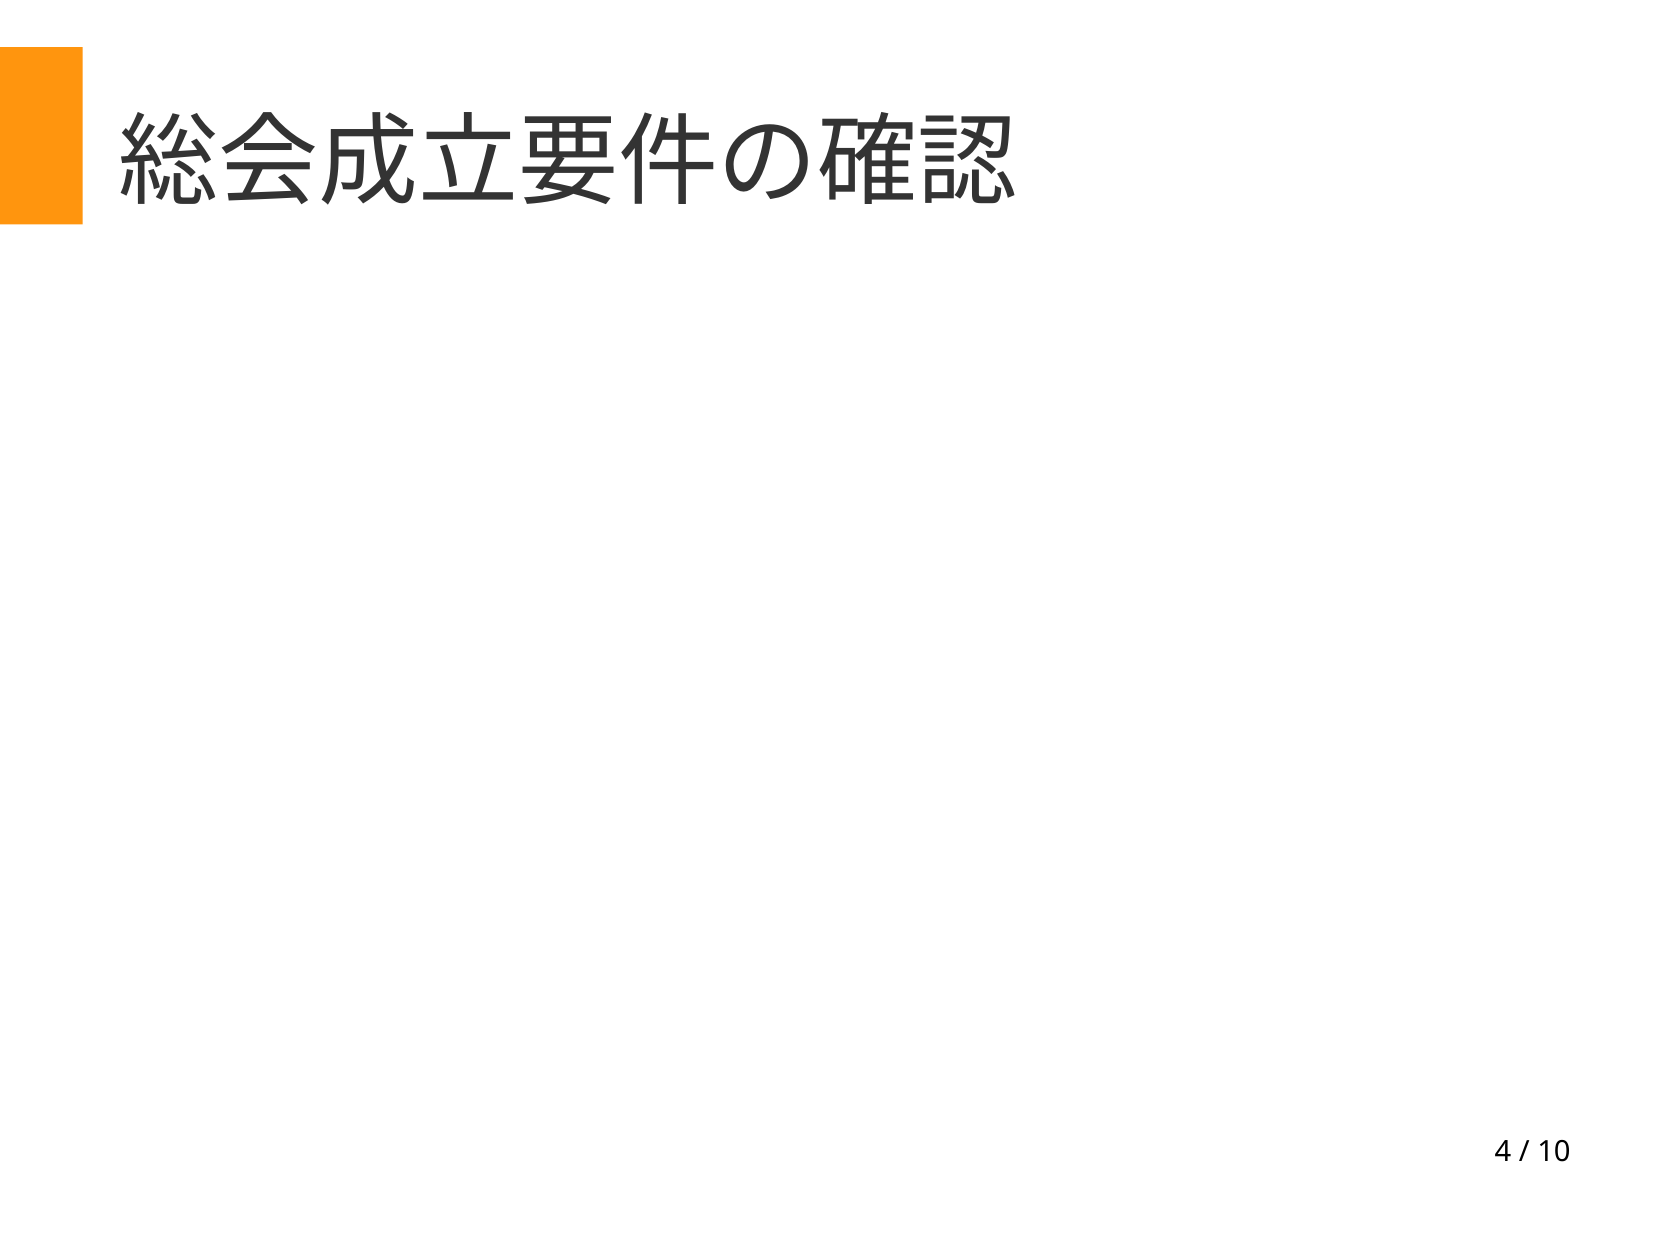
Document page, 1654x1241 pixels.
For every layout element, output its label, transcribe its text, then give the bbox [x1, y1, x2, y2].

title 総会成立要件の確認 [118, 49, 1571, 257]
